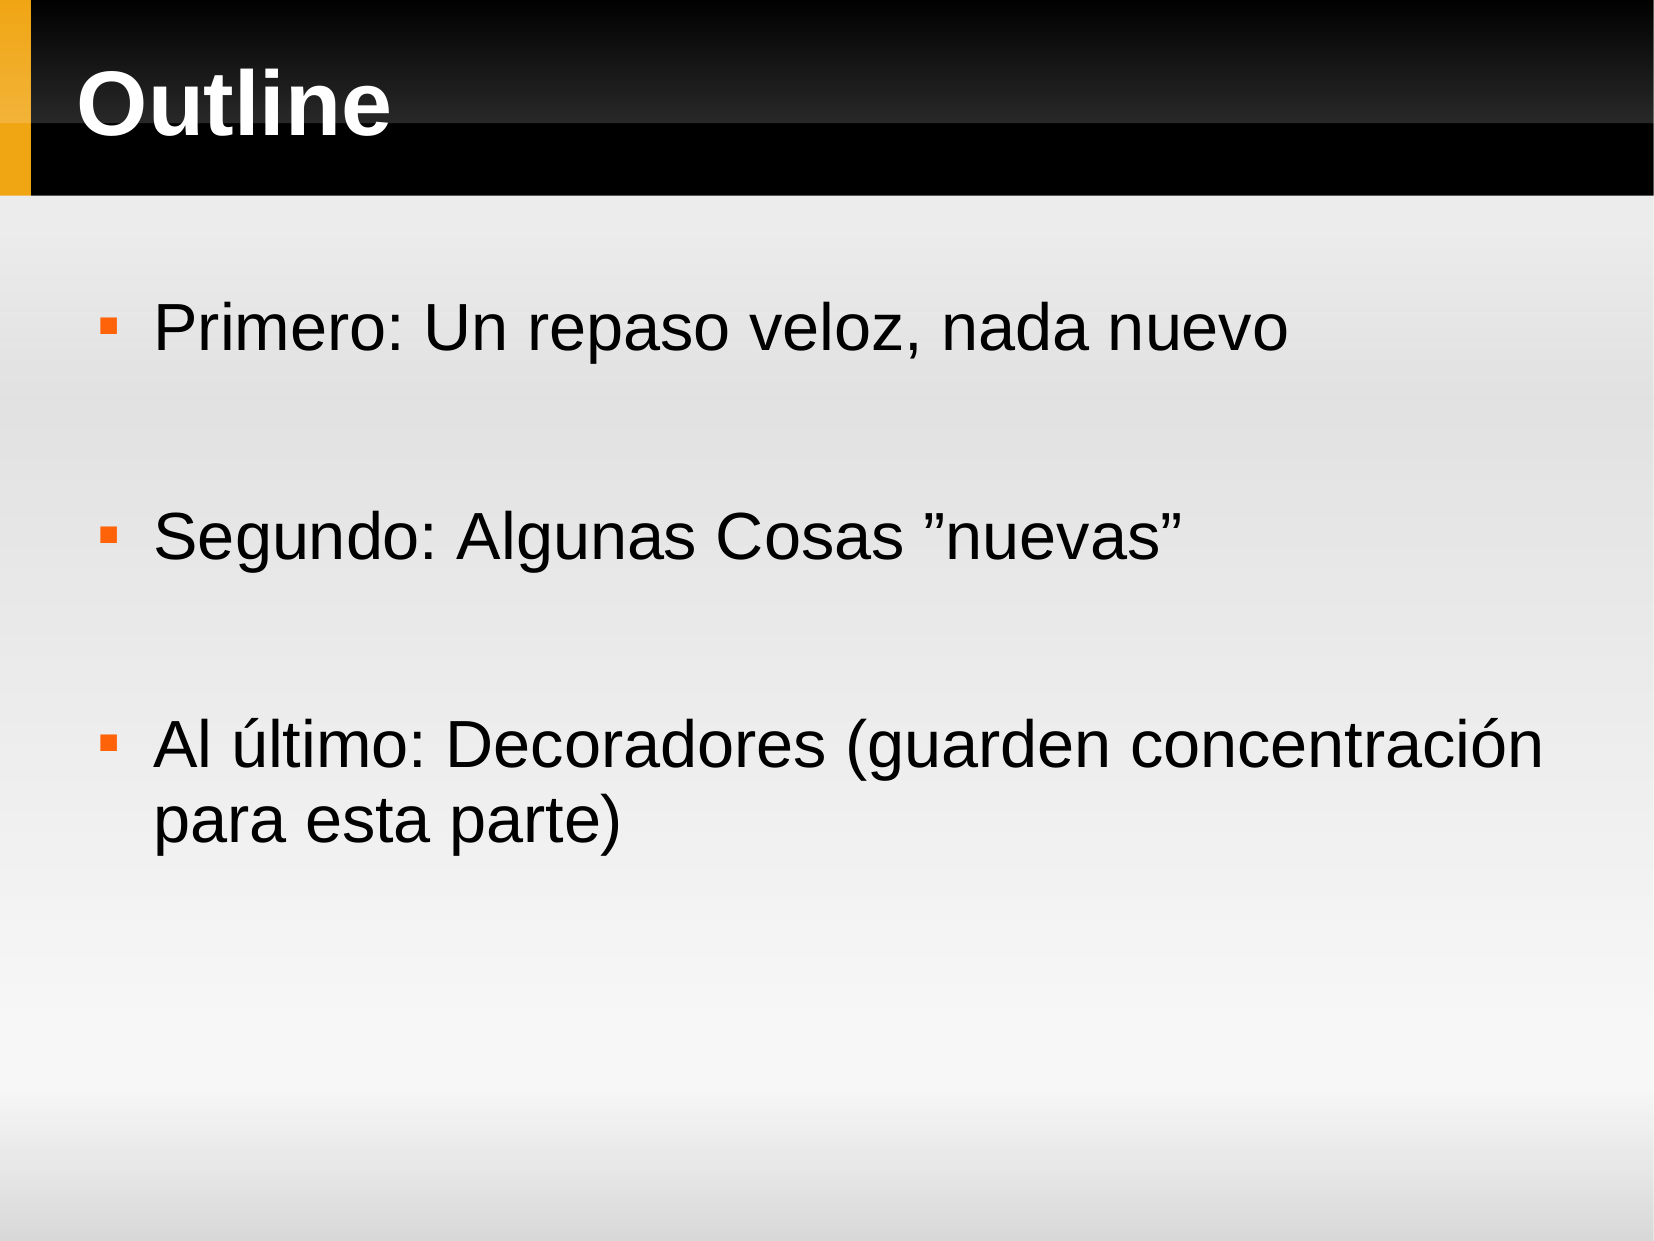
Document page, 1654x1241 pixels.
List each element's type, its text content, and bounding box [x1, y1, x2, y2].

title Outline [76, 0, 1565, 208]
list Primero: Un repaso veloz, nada nuevo Segundo: Algunas Cosas ”nuevas” Al último: Decoradores (guarden concentración para esta parte) [82, 290, 1571, 1109]
picture [0, 0, 1654, 1241]
